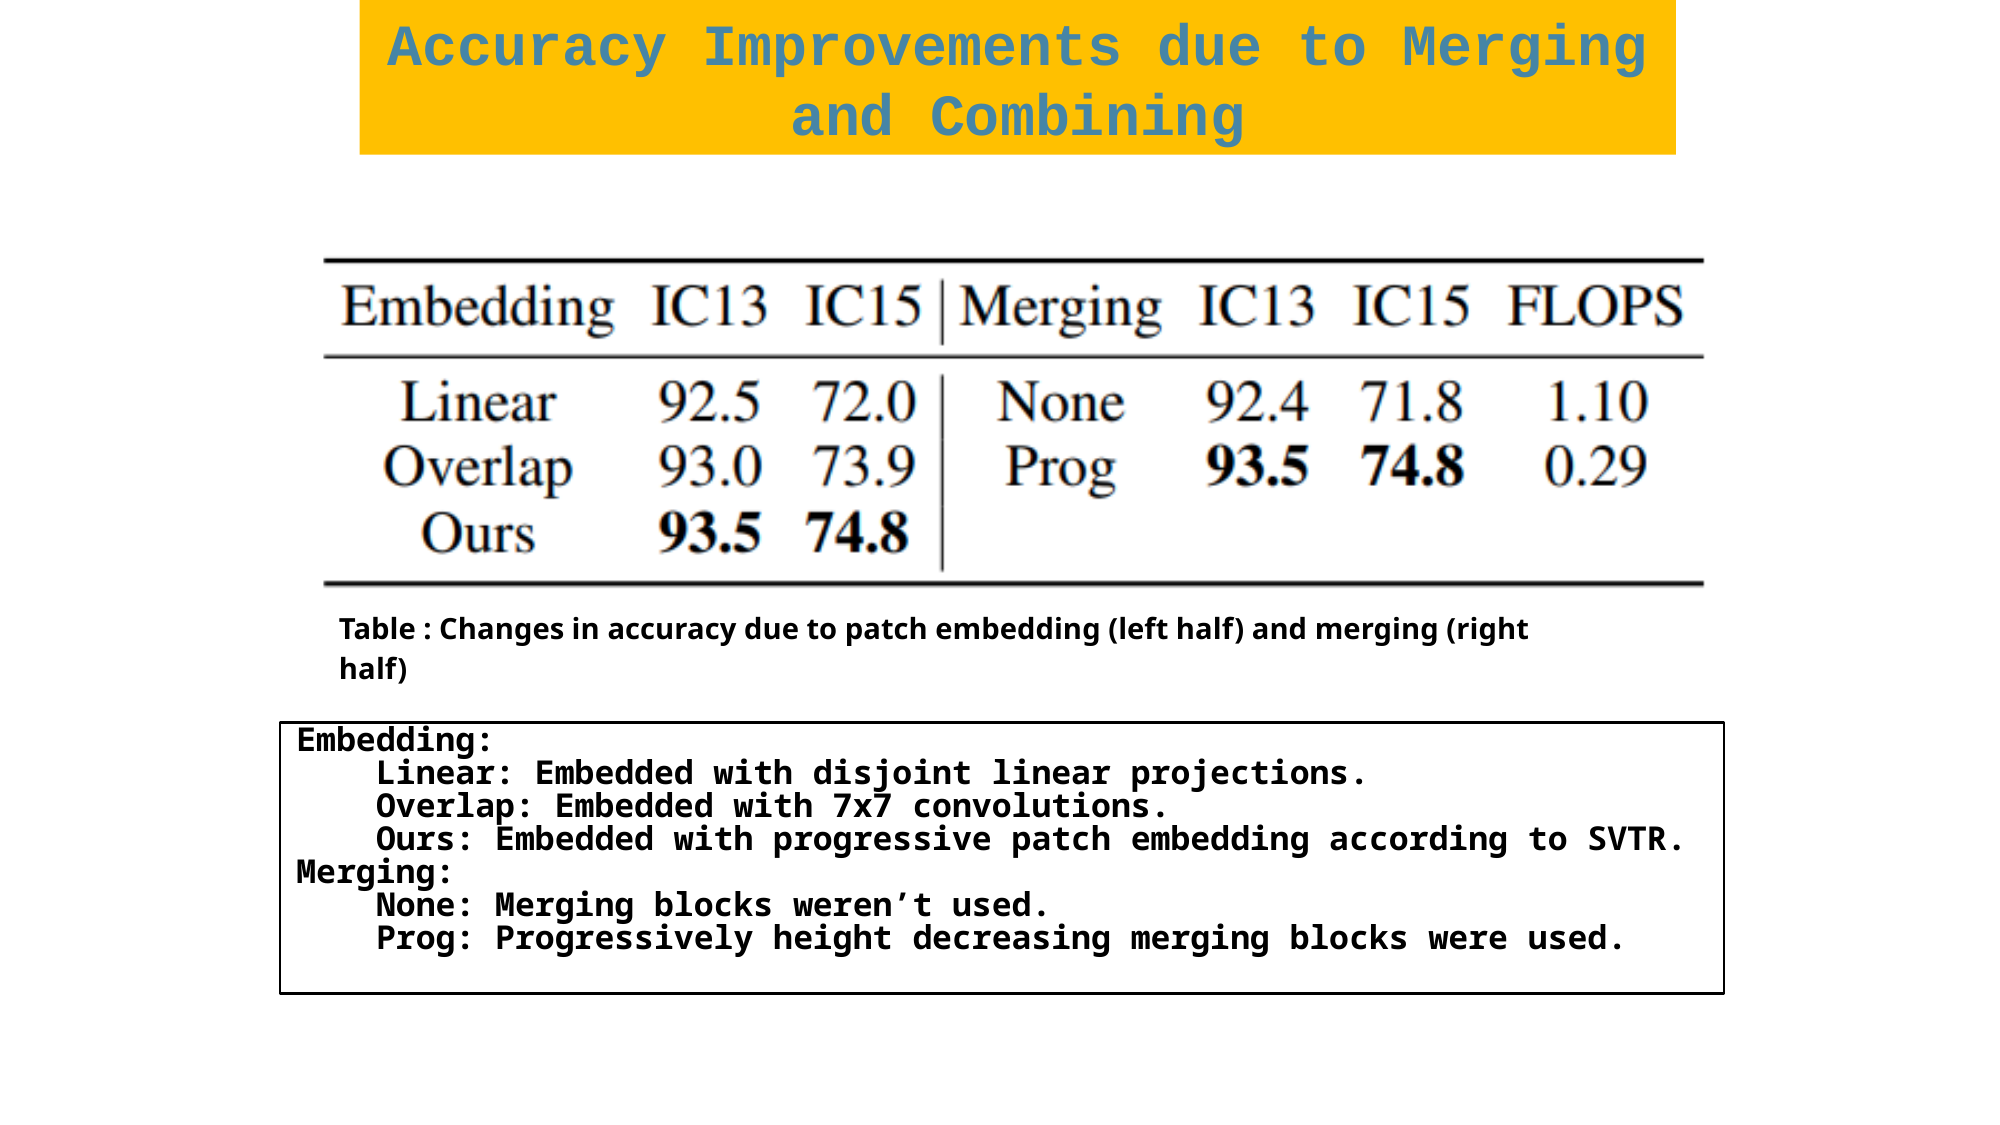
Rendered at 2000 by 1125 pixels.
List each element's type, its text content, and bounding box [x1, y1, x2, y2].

picture [302, 242, 1726, 603]
text_box Table : Changes in accuracy due to patch embedding (left half) and merging (right half) [324, 603, 1600, 669]
picture [278, 721, 1726, 995]
text_box Accuracy Improvements due to Merging and Combining [359, 0, 1676, 155]
